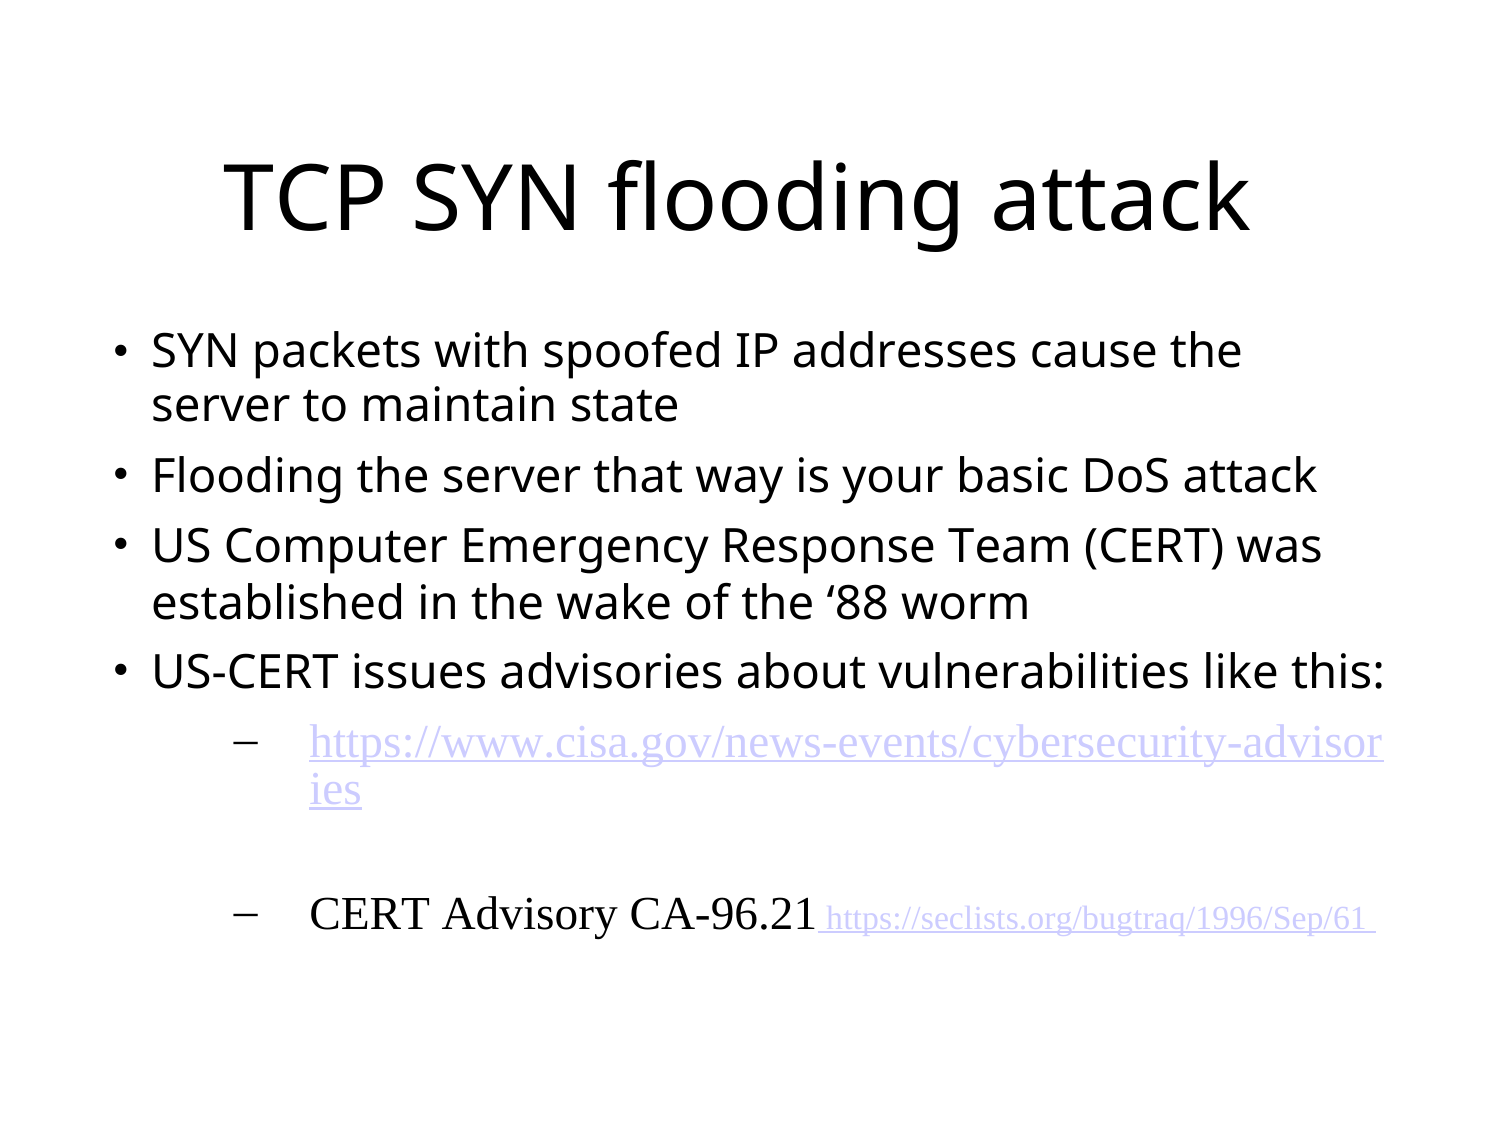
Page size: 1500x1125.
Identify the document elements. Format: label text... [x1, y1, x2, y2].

list SYN packets with spoofed IP addresses cause the server to maintain state Flooding the server that way is your basic DoS attack US Computer Emergency Response Team (CERT) was established in the wake of the ‘88 worm US-CERT issues advisories about vulnerabilities like this: https://www.cisa.gov/news-events/cybersecurity-advisories CERT Advisory CA-96.21 https://seclists.org/bugtraq/1996/Sep/61 [112, 324, 1388, 1000]
title TCP SYN flooding attack [112, 99, 1388, 288]
